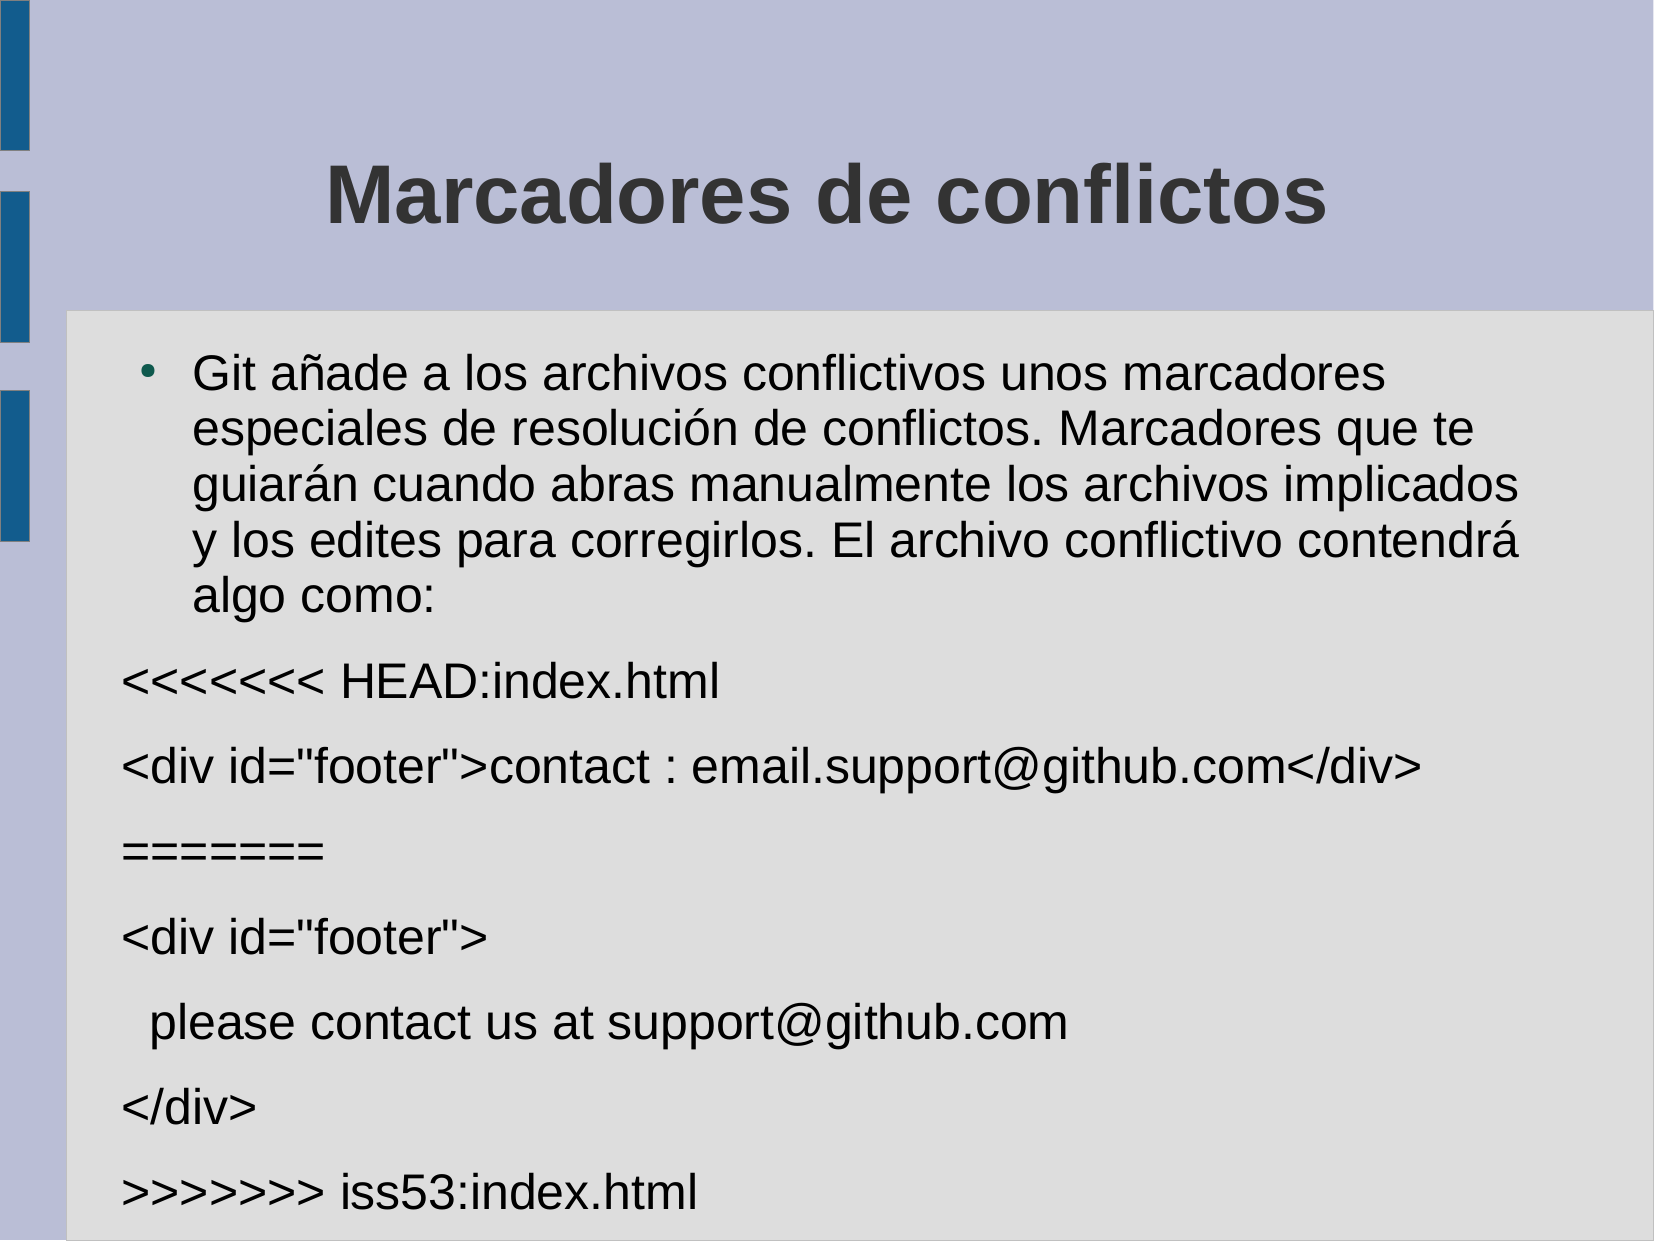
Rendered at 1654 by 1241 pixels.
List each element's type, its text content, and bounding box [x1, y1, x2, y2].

title Marcadores de conflictos [121, 91, 1534, 299]
list Git añade a los archivos conflictivos unos marcadores especiales de resolución de conflictos. Marcadores que te guiarán cuando abras manualmente los archivos implicados y los edites para corregirlos. El archivo conflictivo contendrá algo como: <<<<<<< HEAD:index.html <div id="footer">contact : email.support@github.com</div> ======= <div id="footer"> please contact us at support@github.com </div> >>>>>>> iss53:index.html [121, 344, 1534, 1221]
